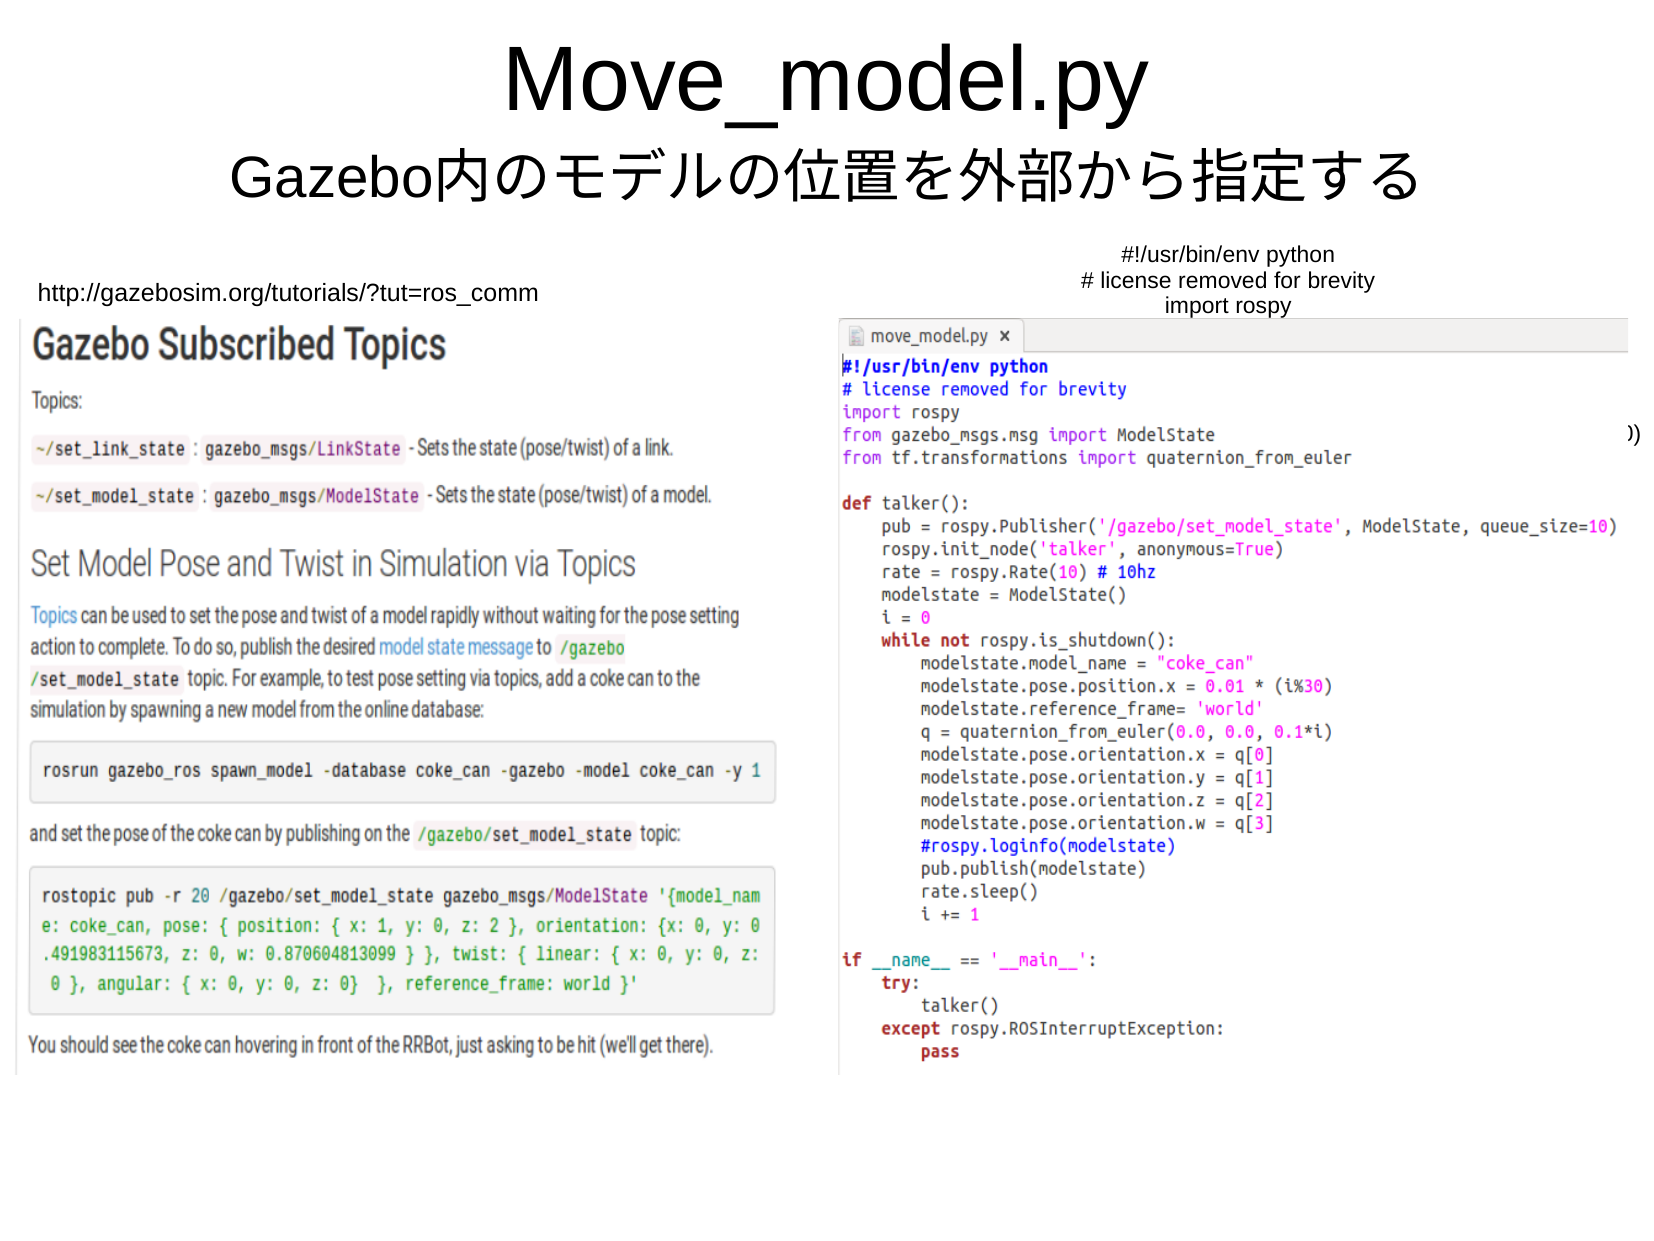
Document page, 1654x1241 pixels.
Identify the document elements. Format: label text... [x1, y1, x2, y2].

title Move_model.py Gazebo内のモデルの位置を外部から指定する [82, 17, 1571, 225]
picture [11, 318, 792, 1075]
subtitle #!/usr/bin/env python # license removed for brevity import rospy from gazebo_msgs.msg import ModelState from tf.transformations import quaternion_from_euler def talker(): pub = rospy.Publisher('/gazebo/set_model_state', ModelState, queue_size=10) rospy.init_node('talker', anonymous=True) rate = rospy.Rate(10) # 10hz modelstate = ModelState() i = 0 while not rospy.is_shutdown(): modelstate.model_name = "coke_can" modelstate.pose.position.x = 0.01 * (i%30) modelstate.reference_frame= 'world' q = quaternion_from_euler(0.0, 0.0, 0.1*i) modelstate.pose.orientation.x = q[0] modelstate.pose.orientation.y = q[1] modelstate.pose.orientation.z = q[2] modelstate.pose.orientation.w = q[3] #rospy.loginfo(modelstate) pub.publish(modelstate) rate.sleep() i += 1 if __name__ == '__main__': try: talker() except rospy.ROSInterruptException: pass [791, 237, 1654, 1063]
text_box http://gazebosim.org/tutorials/?tut=ros_comm [23, 271, 804, 329]
picture [838, 318, 1629, 1075]
